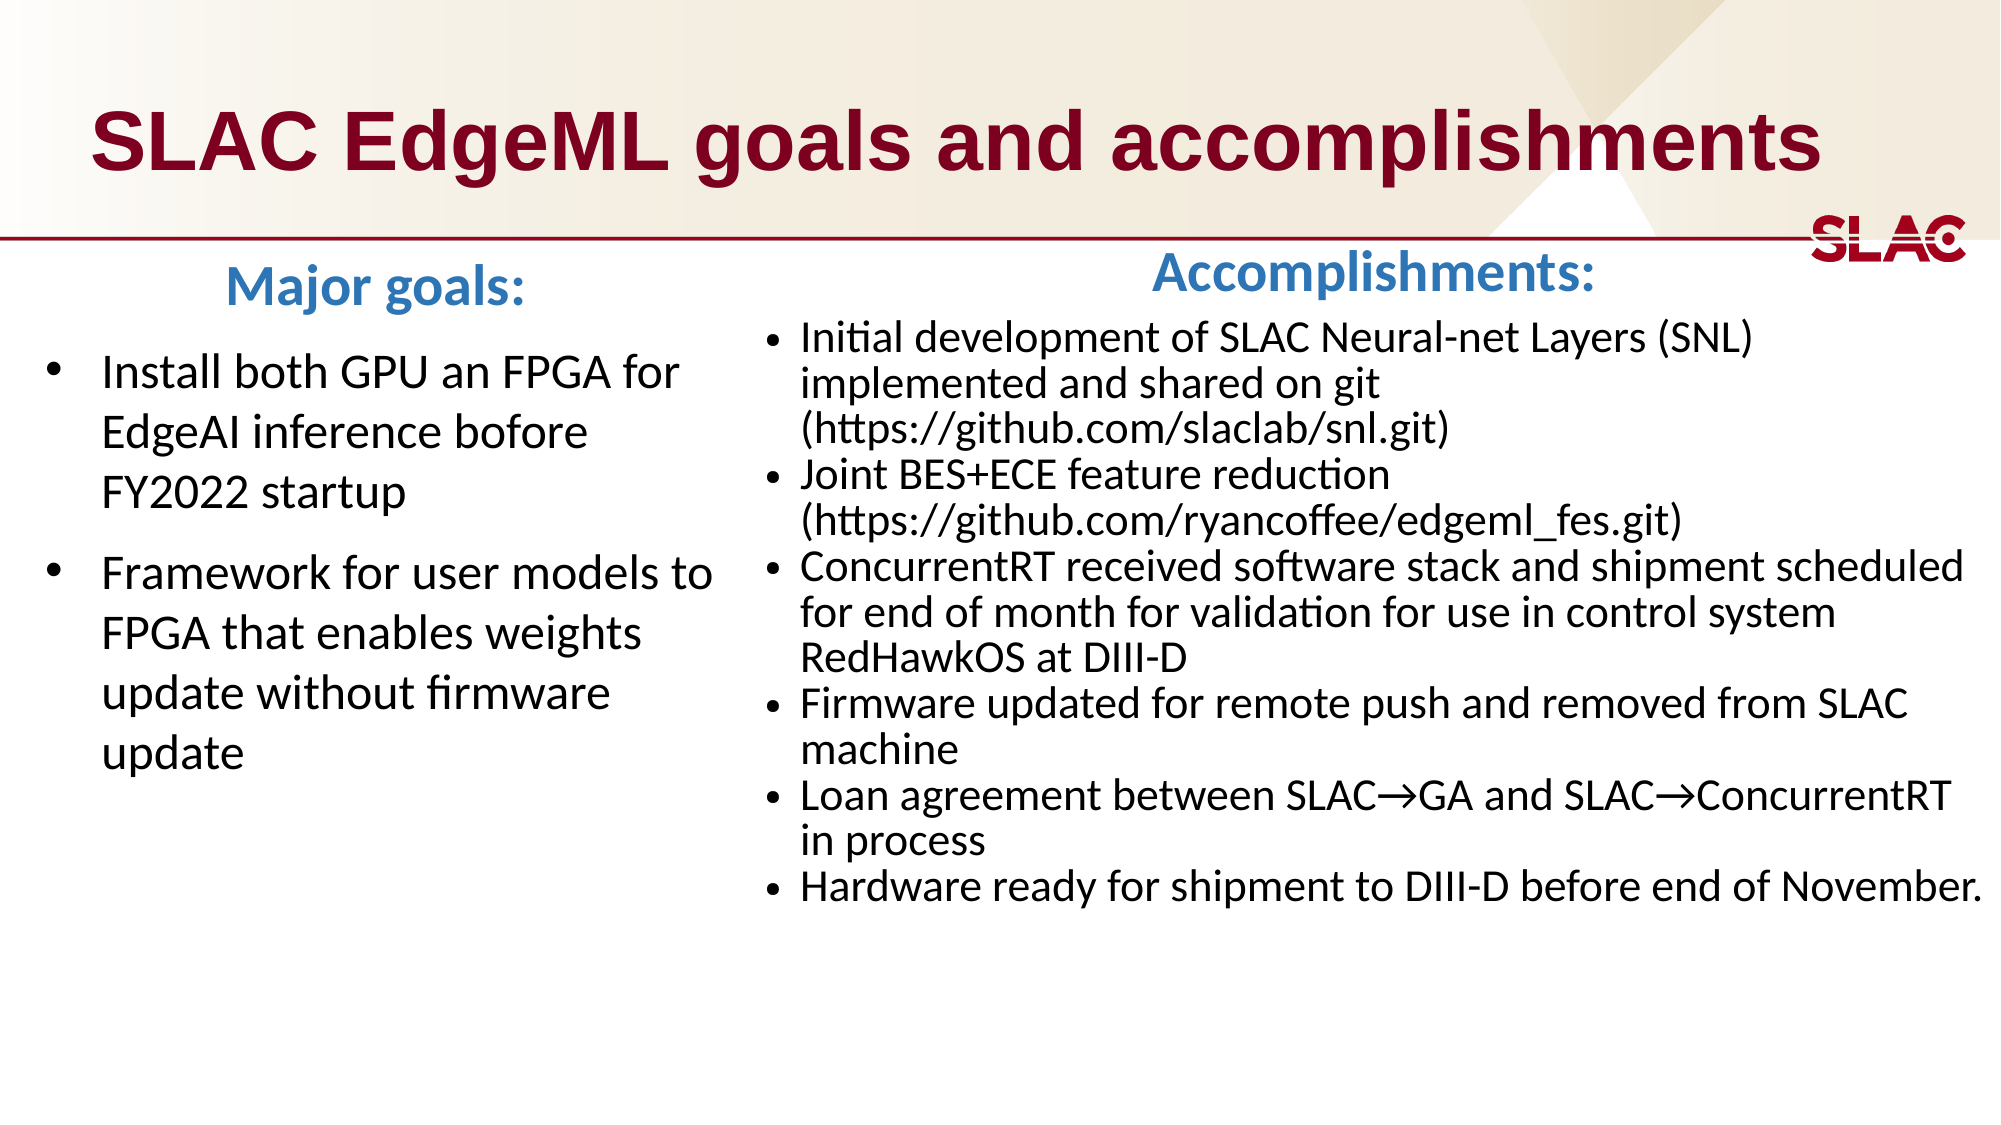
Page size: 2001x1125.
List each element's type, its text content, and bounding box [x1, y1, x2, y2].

picture [0, 0, 2001, 262]
subtitle Major goals: Install both GPU an FPGA for EdgeAI inference bofore FY2022 startup Framework for user models to FPGA that enables weights update without firmware update [30, 239, 736, 1036]
text_box Accomplishments: Initial development of SLAC Neural-net Layers (SNL) implemented and shared on git (https://github.com/slaclab/snl.git) Joint BES+ECE feature reduction (https://github.com/ryancoffee/edgeml_fes.git) ConcurrentRT received software stack and shipment scheduled for end of month for validation for use in control system RedHawkOS at DIII-D Firmware updated for remote push and removed from SLAC machine Loan agreement between SLAC→GA and SLAC→ConcurrentRT in process Hardware ready for shipment to DIII-D before end of November. [750, 239, 2000, 1125]
title SLAC EdgeML goals and accomplishments [75, 45, 1905, 237]
